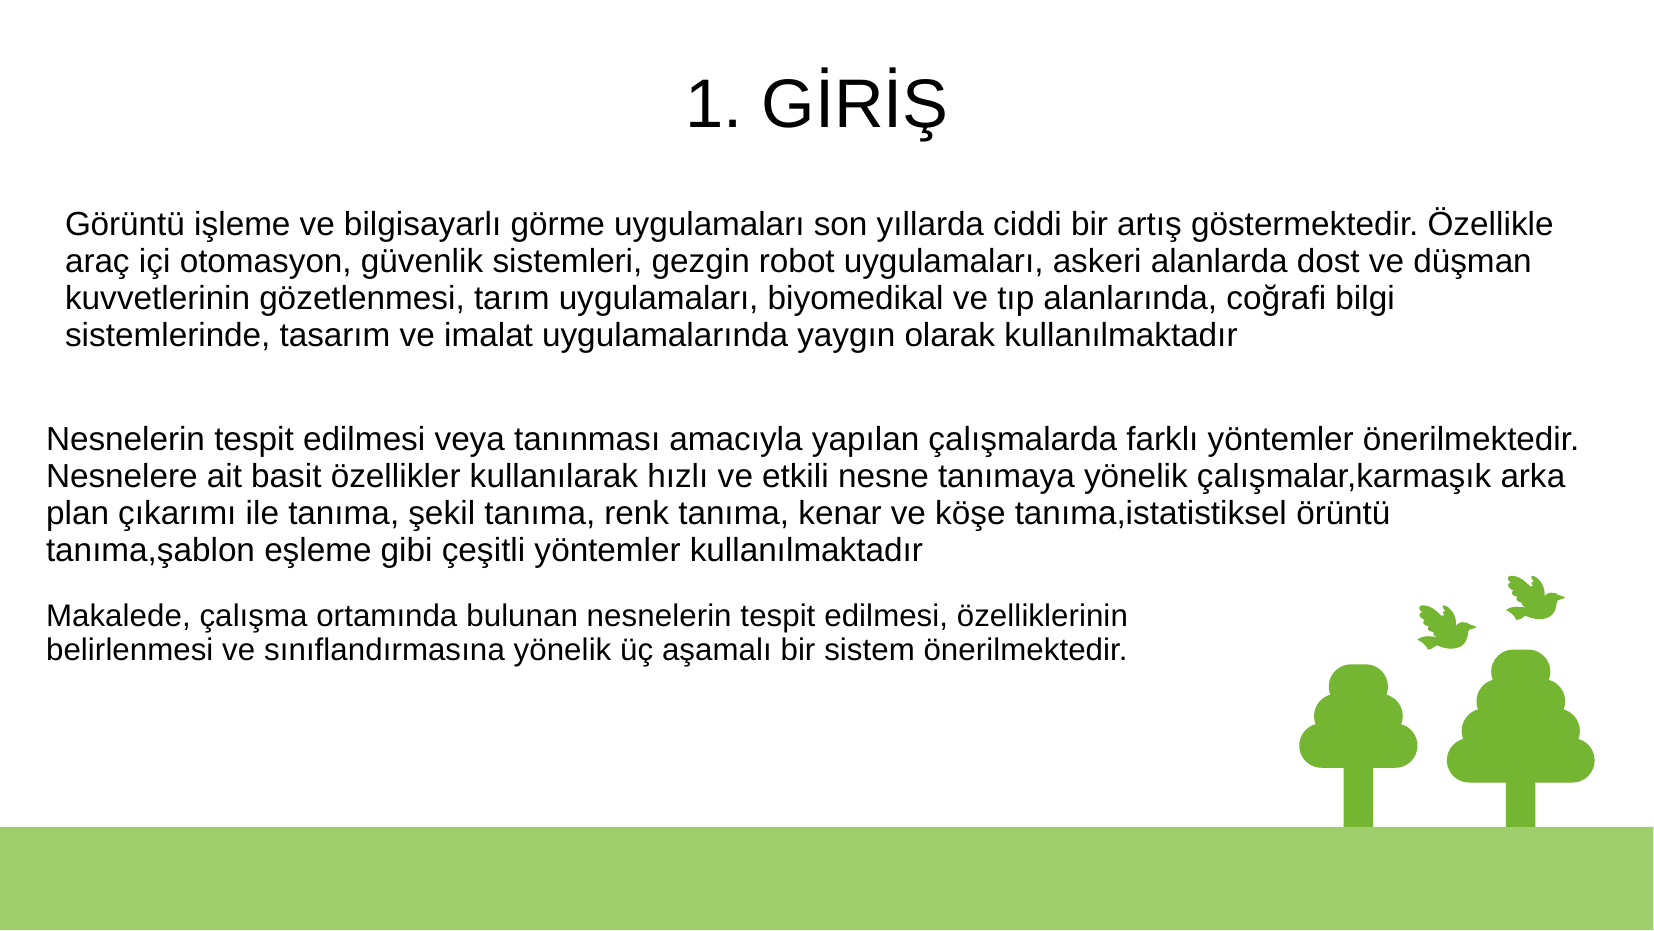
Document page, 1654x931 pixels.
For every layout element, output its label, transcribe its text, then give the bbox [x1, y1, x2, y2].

text_box Nesnelerin tespit edilmesi veya tanınması amacıyla yapılan çalışmalarda farklı yöntemler önerilmektedir. Nesnelere ait basit özellikler kullanılarak hızlı ve etkili nesne tanımaya yönelik çalışmalar,karmaşık arka plan çıkarımı ile tanıma, şekil tanıma, renk tanıma, kenar ve köşe tanıma,istatistiksel örüntü tanıma,şablon eşleme gibi çeşitli yöntemler kullanılmaktadır [31, 413, 1625, 807]
text_box Görüntü işleme ve bilgisayarlı görme uygulamaları son yıllarda ciddi bir artış göstermektedir. Özellikle araç içi otomasyon, güvenlik sistemleri, gezgin robot uygulamaları, askeri alanlarda dost ve düşman kuvvetlerinin gözetlenmesi, tarım uygulamaları, biyomedikal ve tıp alanlarında, coğrafi bilgi sistemlerinde, tasarım ve imalat uygulamalarında yaygın olarak kullanılmaktadır [50, 197, 1625, 413]
text_box Makalede, çalışma ortamında bulunan nesnelerin tespit edilmesi, özelliklerinin belirlenmesi ve sınıflandırmasına yönelik üç aşamalı bir sistem önerilmektedir. [31, 590, 1300, 768]
title 1. GİRİŞ [88, 29, 1565, 178]
